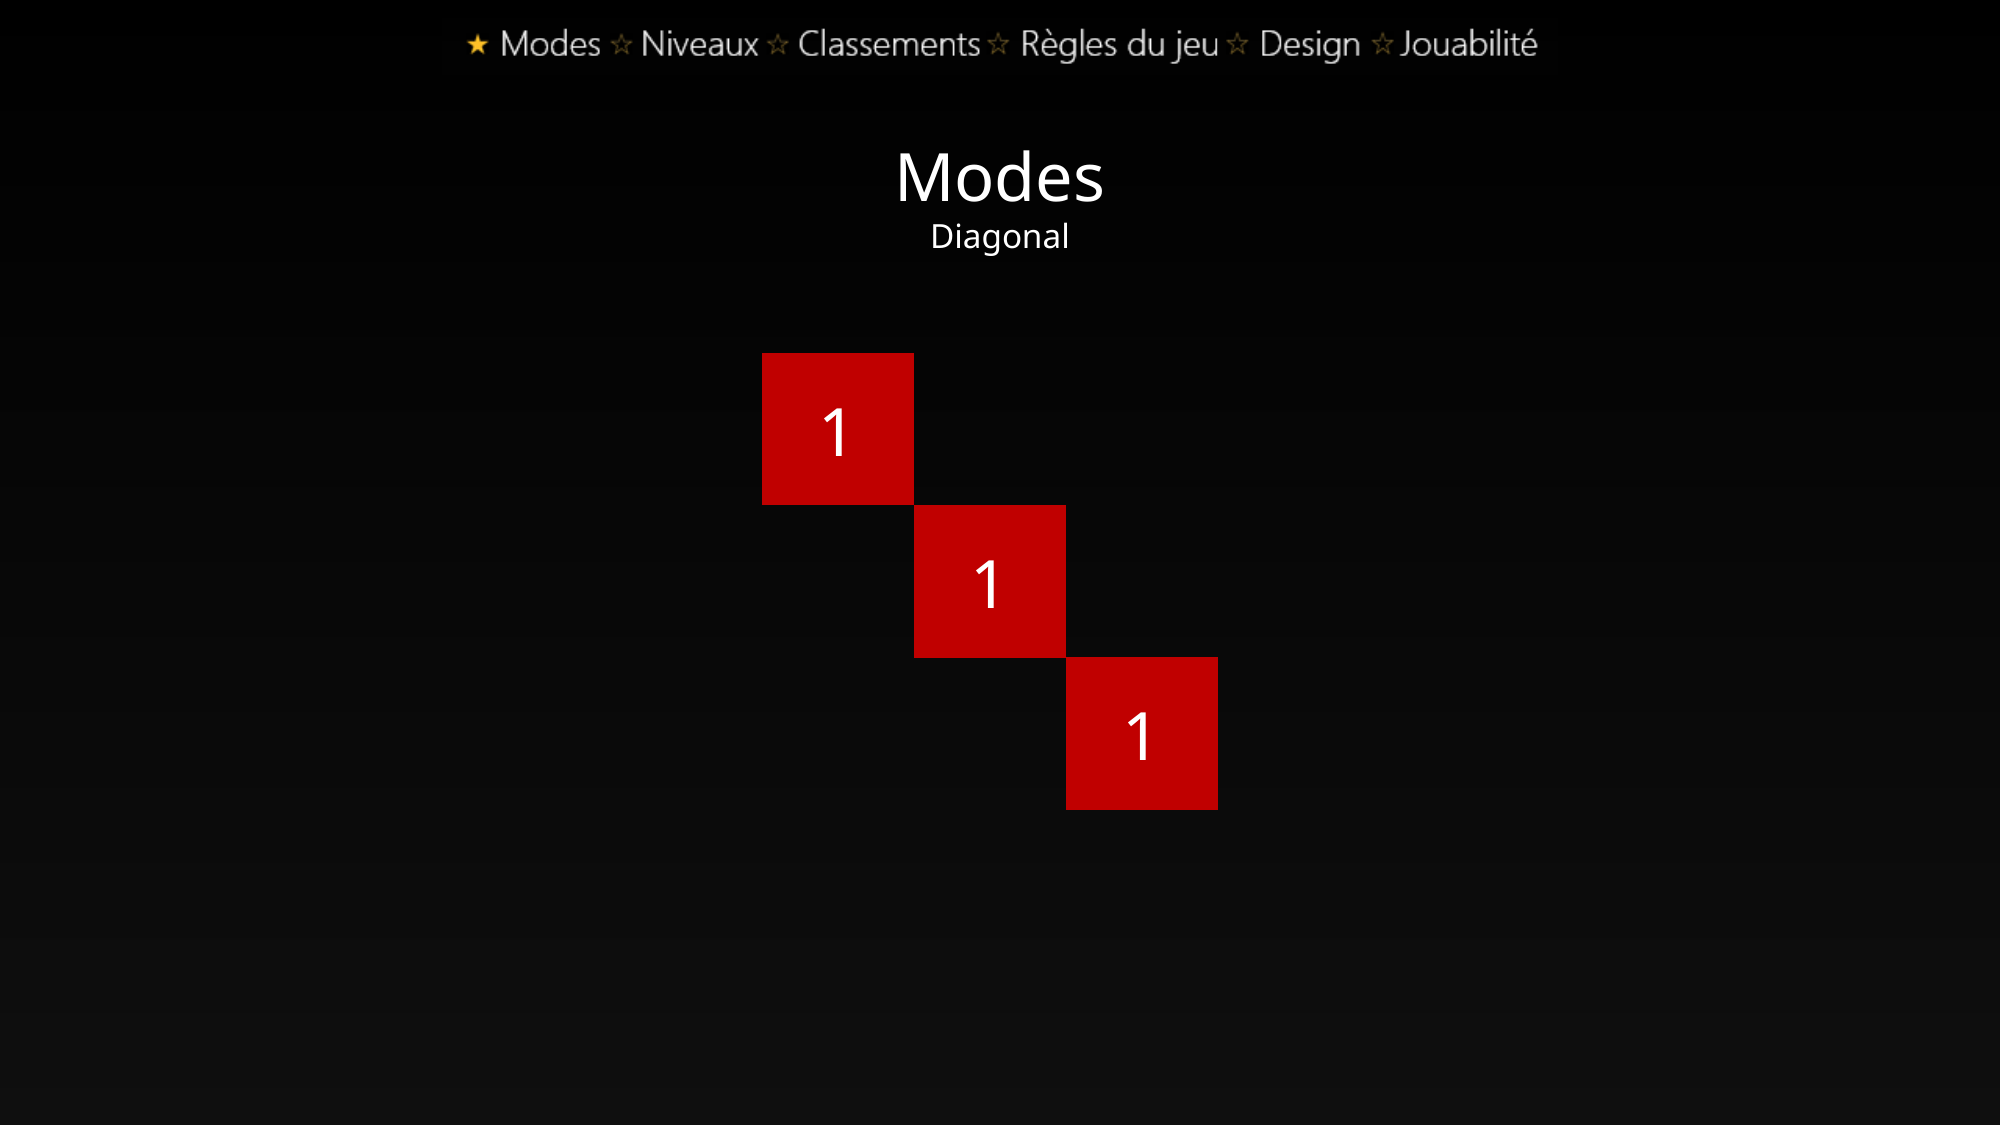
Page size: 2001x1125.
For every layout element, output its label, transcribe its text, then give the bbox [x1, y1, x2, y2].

text_box 1 [914, 505, 1066, 658]
text_box Modes Diagonal [649, 127, 1351, 264]
picture [442, 18, 1558, 76]
text_box 1 [762, 353, 914, 505]
text_box 1 [1066, 657, 1218, 810]
